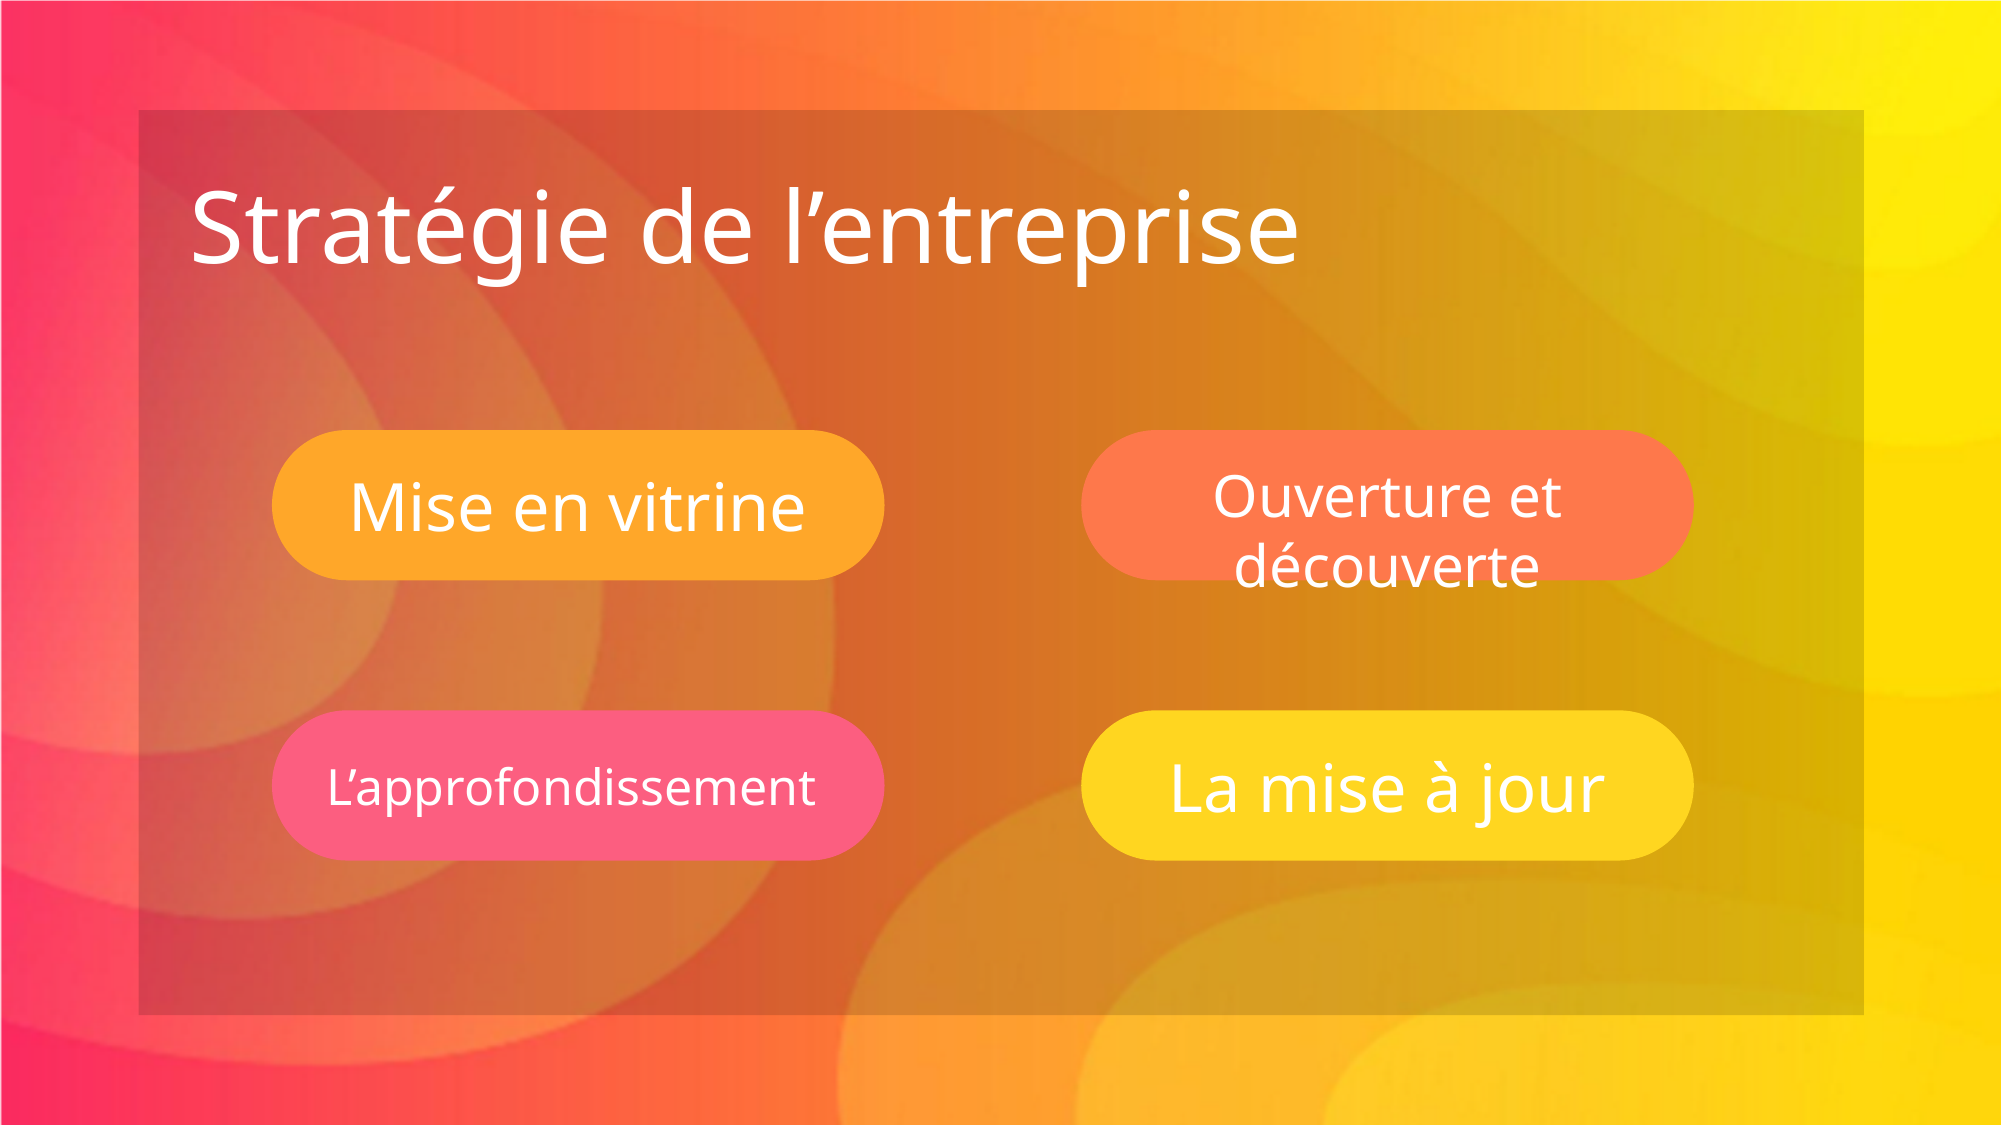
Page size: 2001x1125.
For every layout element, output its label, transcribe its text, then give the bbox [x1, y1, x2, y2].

picture [0, 0, 2000, 1125]
title Stratégie de l’entreprise [174, 122, 1900, 340]
text_box [139, 110, 1864, 1015]
text_box La mise à jour [1081, 710, 1694, 861]
text_box Mise en vitrine [271, 430, 885, 581]
text_box Ouverture et découverte [1081, 430, 1694, 581]
text_box L’approfondissement [271, 710, 885, 861]
